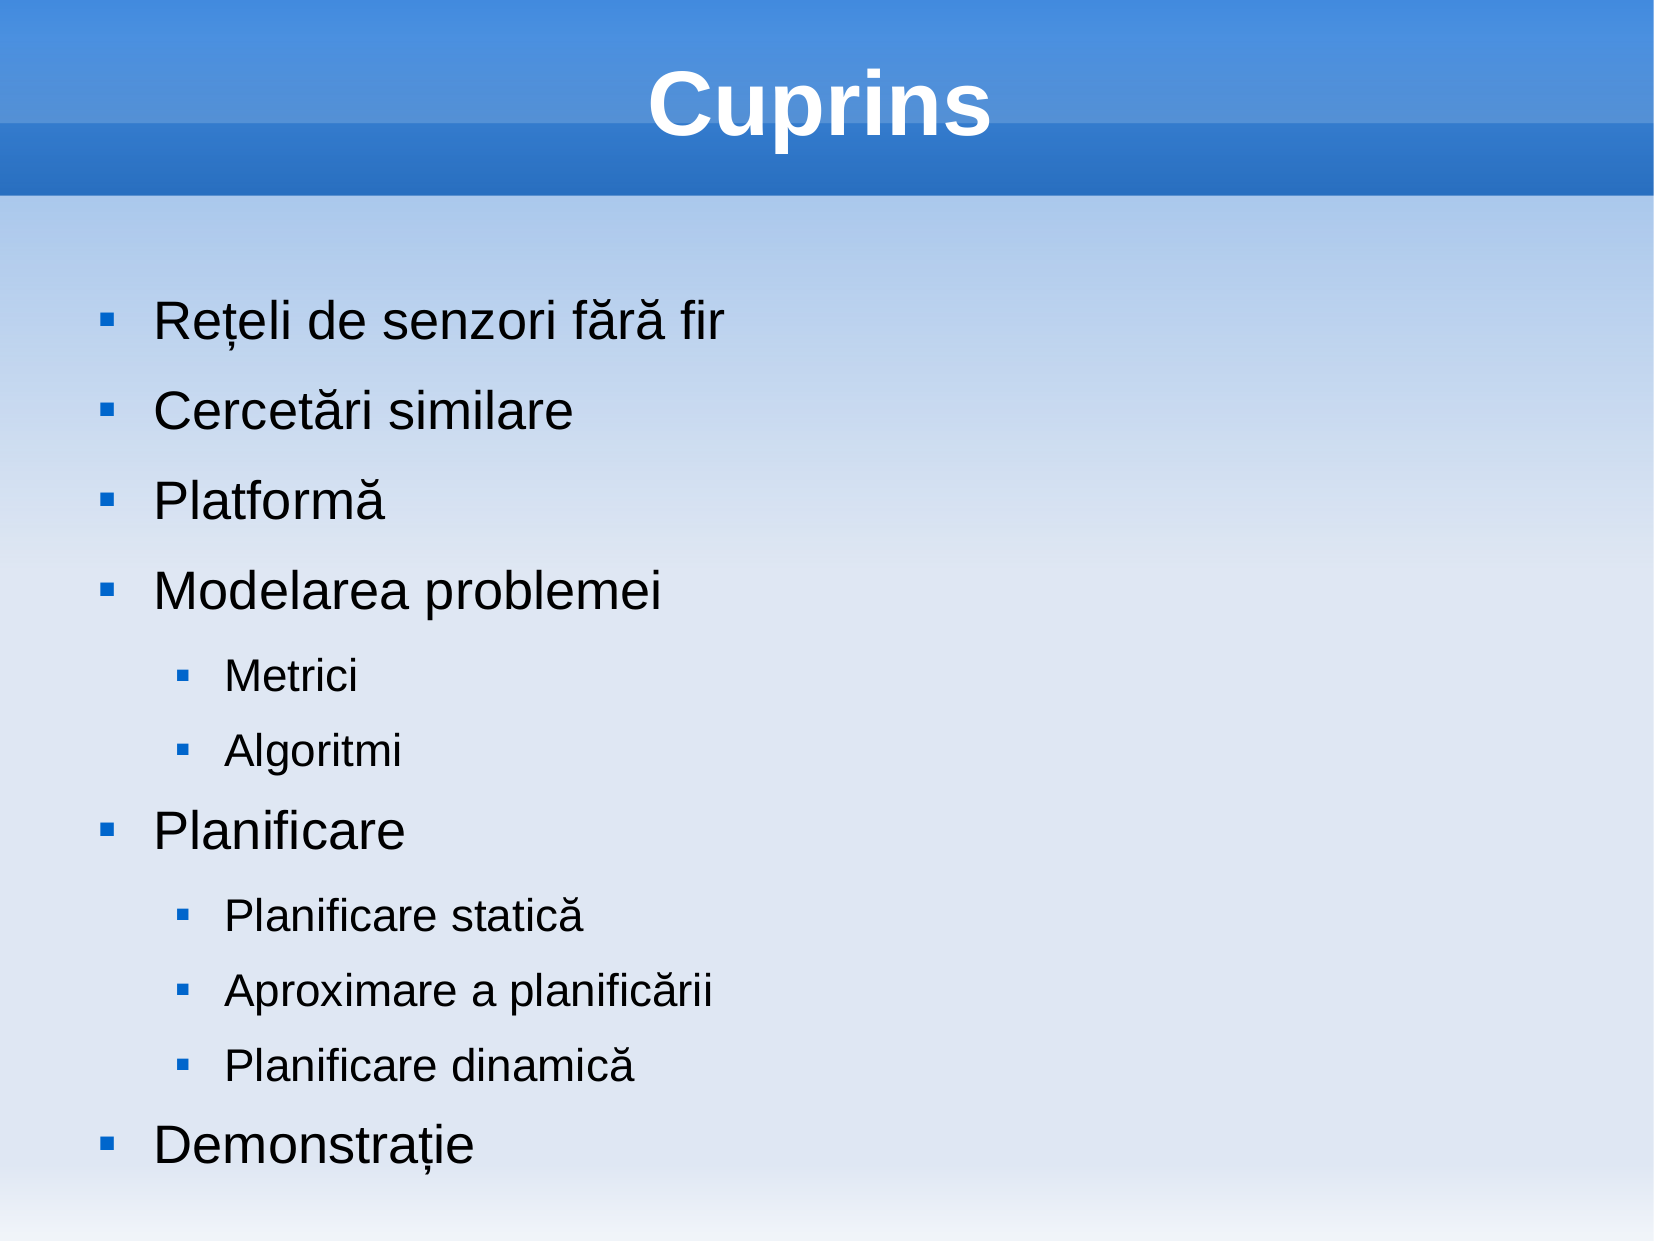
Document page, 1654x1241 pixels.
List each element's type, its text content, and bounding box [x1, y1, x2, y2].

picture [0, 0, 1654, 1241]
title Cuprins [76, 0, 1565, 208]
list Rețeli de senzori fără fir Cercetări similare Platformă Modelarea problemei Metrici Algoritmi Planificare Planificare statică Aproximare a planificării Planificare dinamică Demonstrație [82, 290, 1571, 1176]
